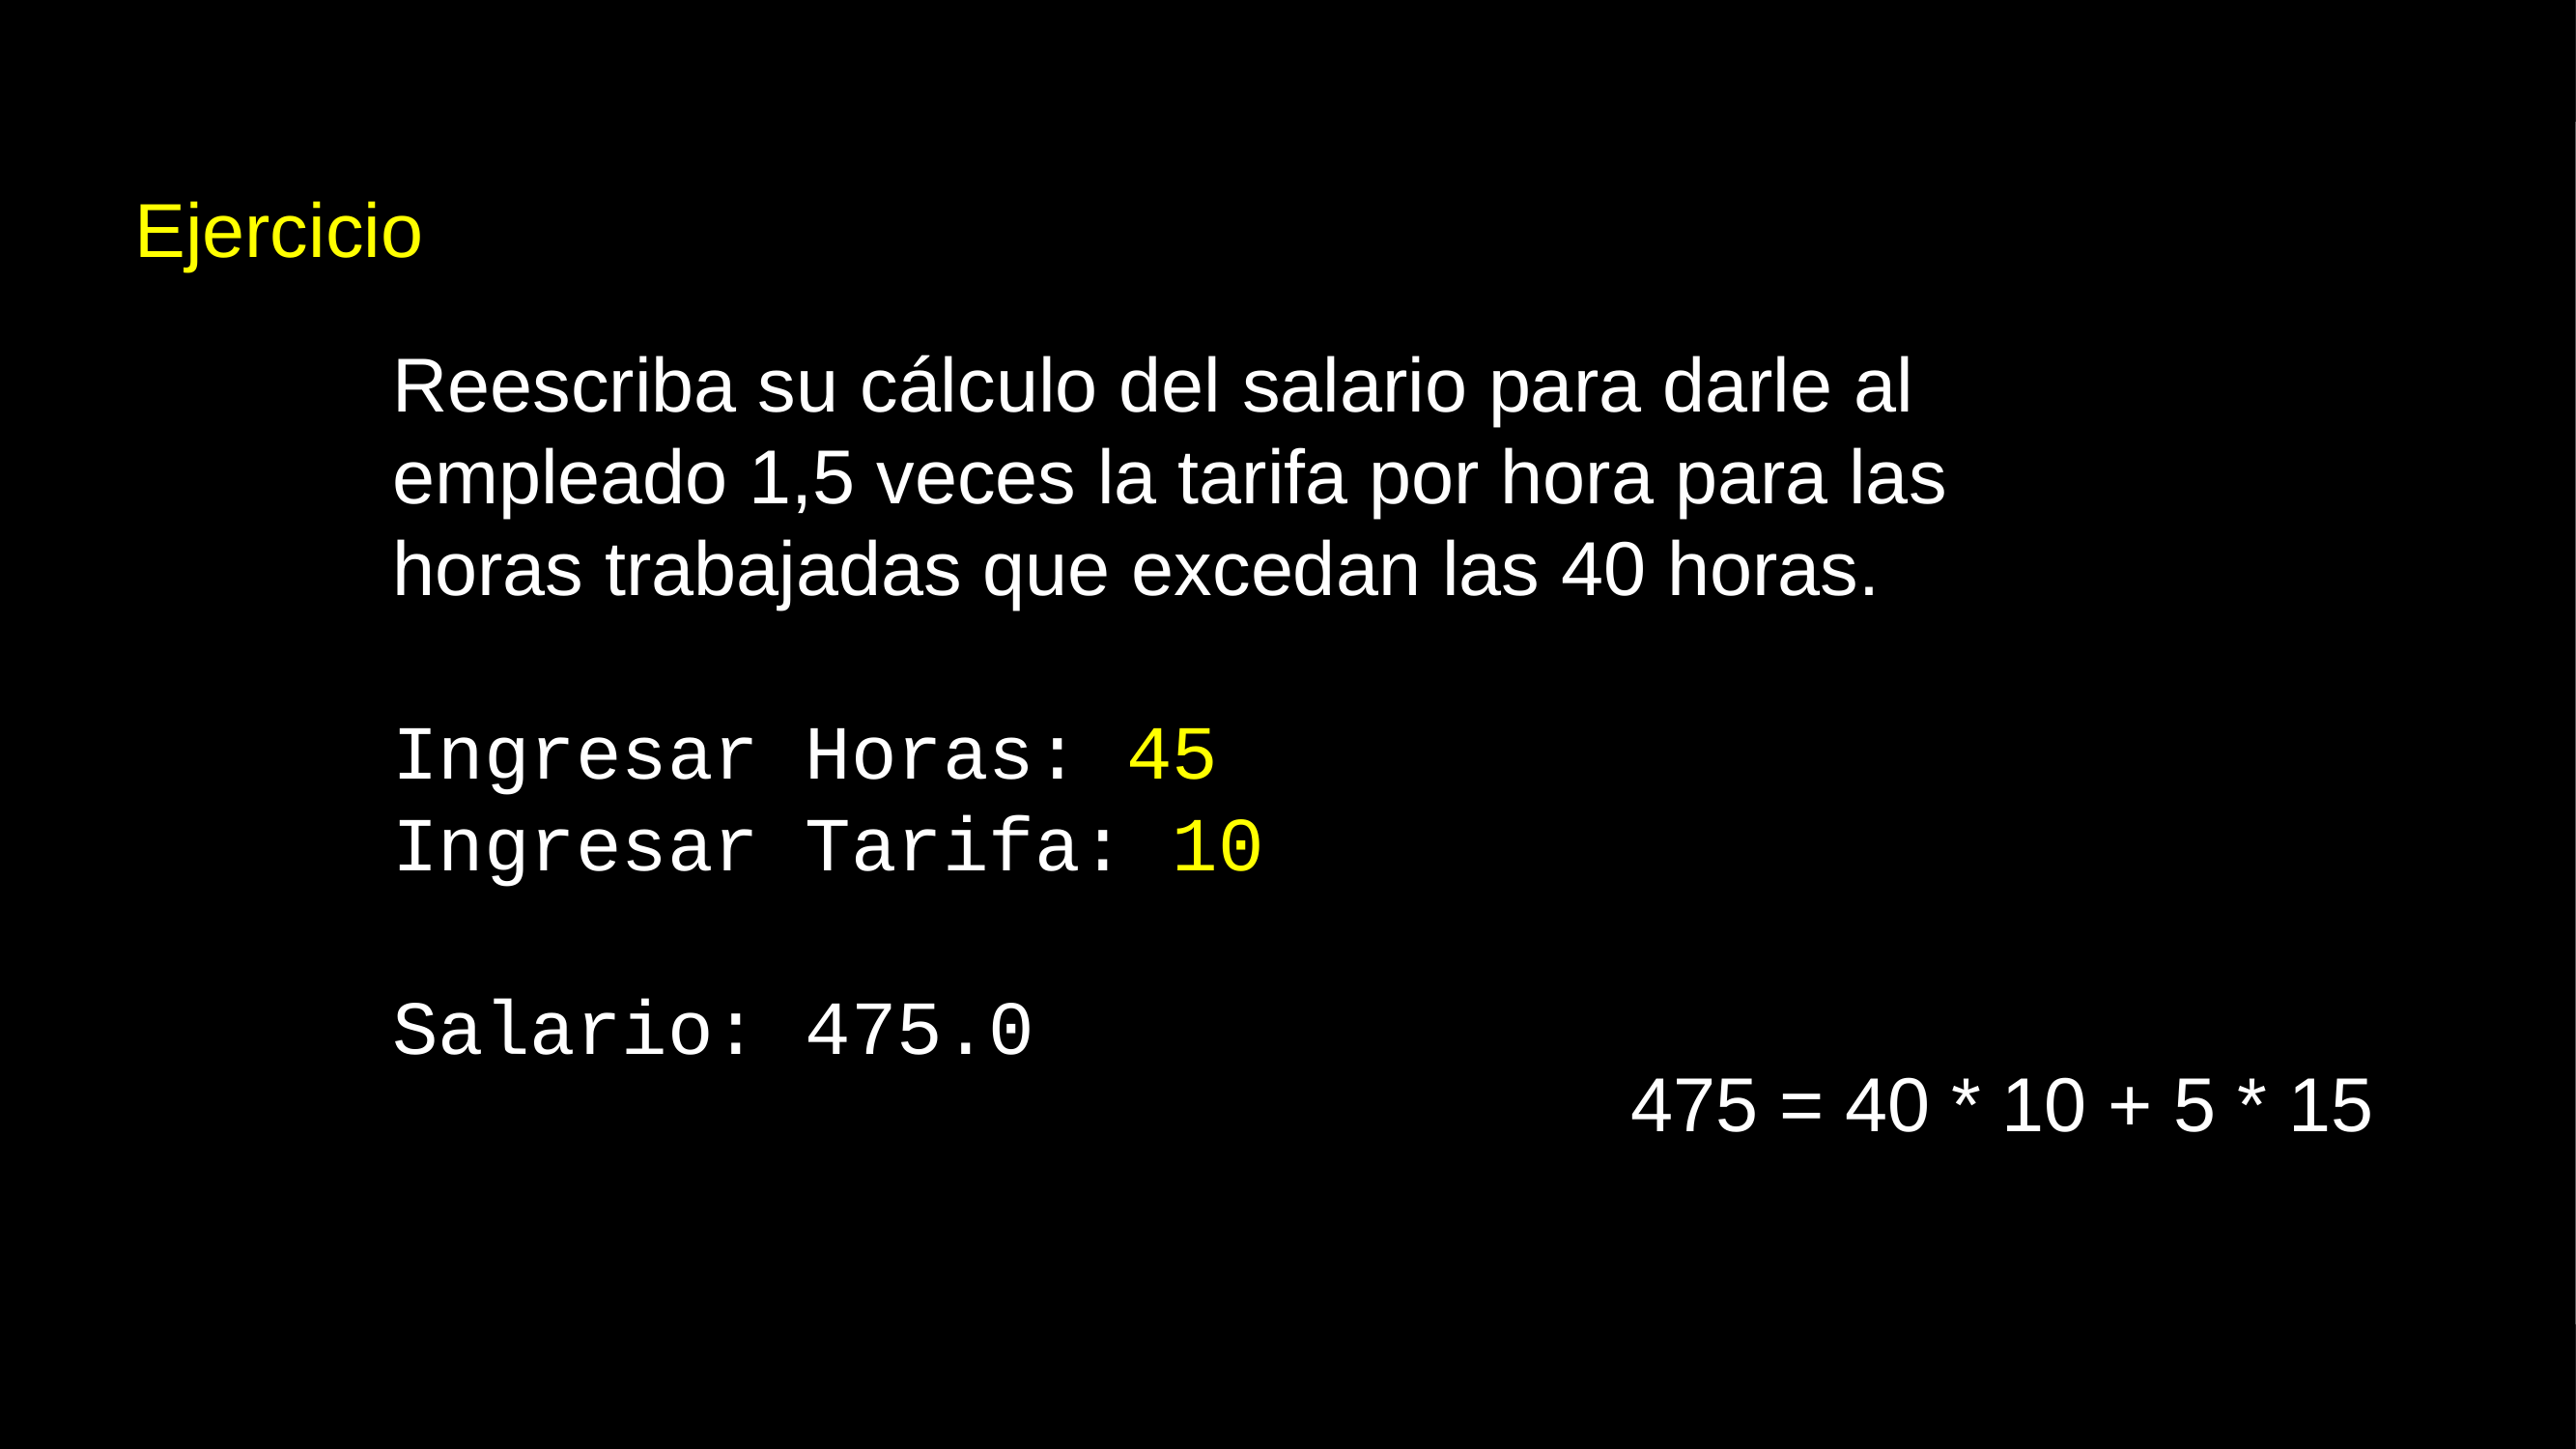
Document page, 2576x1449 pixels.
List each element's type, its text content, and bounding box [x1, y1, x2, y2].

text_box Ejercicio [80, 174, 478, 279]
text_box Reescriba su cálculo del salario para darle al empleado 1,5 veces la tarifa por hora para las horas trabajadas que excedan las 40 horas. Ingresar Horas: 45 Ingresar Tarifa: 10 Salario: 475.0 [392, 329, 2089, 1075]
text_box 475 = 40 * 10 + 5 * 15 [1568, 1048, 2438, 1154]
